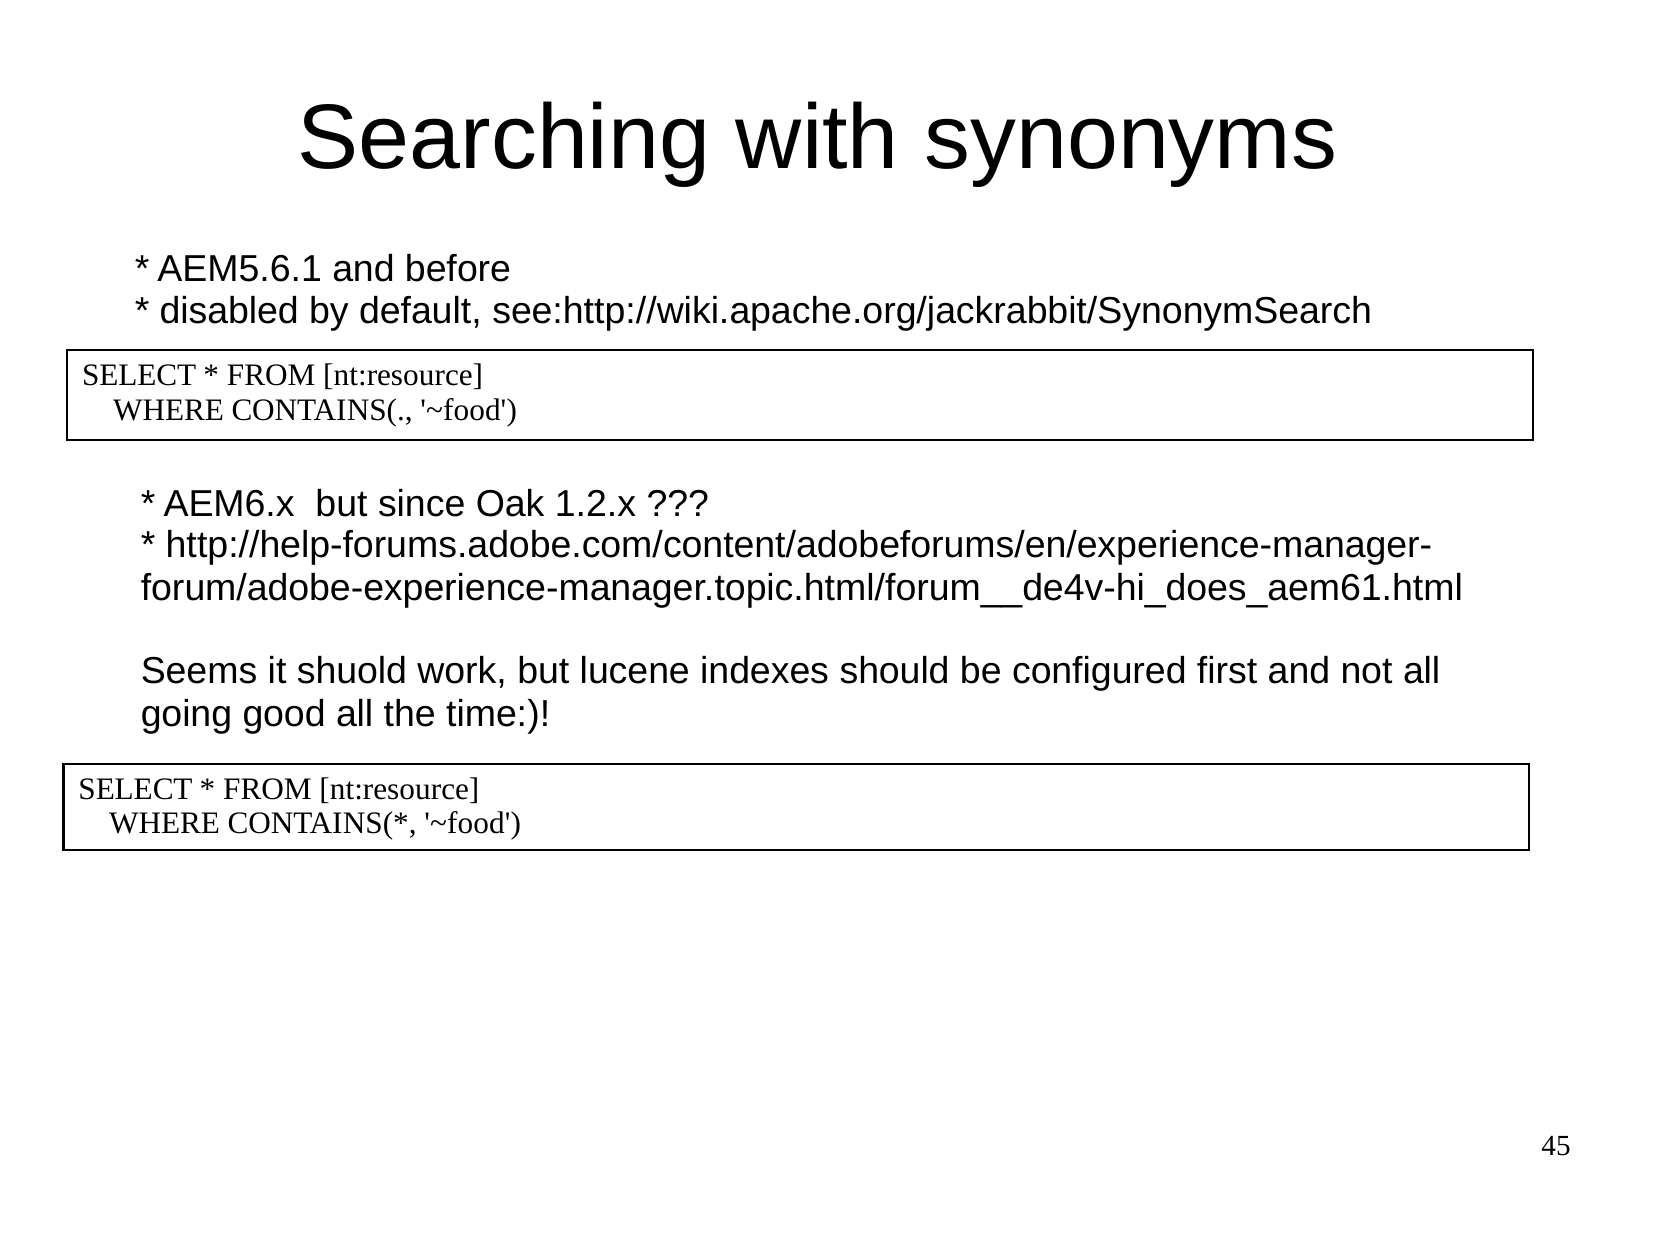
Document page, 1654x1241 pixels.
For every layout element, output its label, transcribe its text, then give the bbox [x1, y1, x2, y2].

title Searching with synonyms [86, 32, 1576, 241]
text_box * AEM5.6.1 and before * disabled by default, see:http://wiki.apache.org/jackrabbit/SynonymSearch [120, 240, 1531, 339]
table_header SELECT * FROM [nt:resource] WHERE CONTAINS(*, '~food') [65, 765, 1528, 849]
table_header SELECT * FROM [nt:resource] WHERE CONTAINS(., '~food') [68, 351, 1532, 439]
text_box * AEM6.x but since Oak 1.2.x ??? * http://help-forums.adobe.com/content/adobeforums/en/experience-manager-forum/adobe-experience-manager.topic.html/forum__de4v-hi_does_aem61.html Seems it shuold work, but lucene indexes should be configured first and not all going good all the time:)! [126, 474, 1537, 784]
